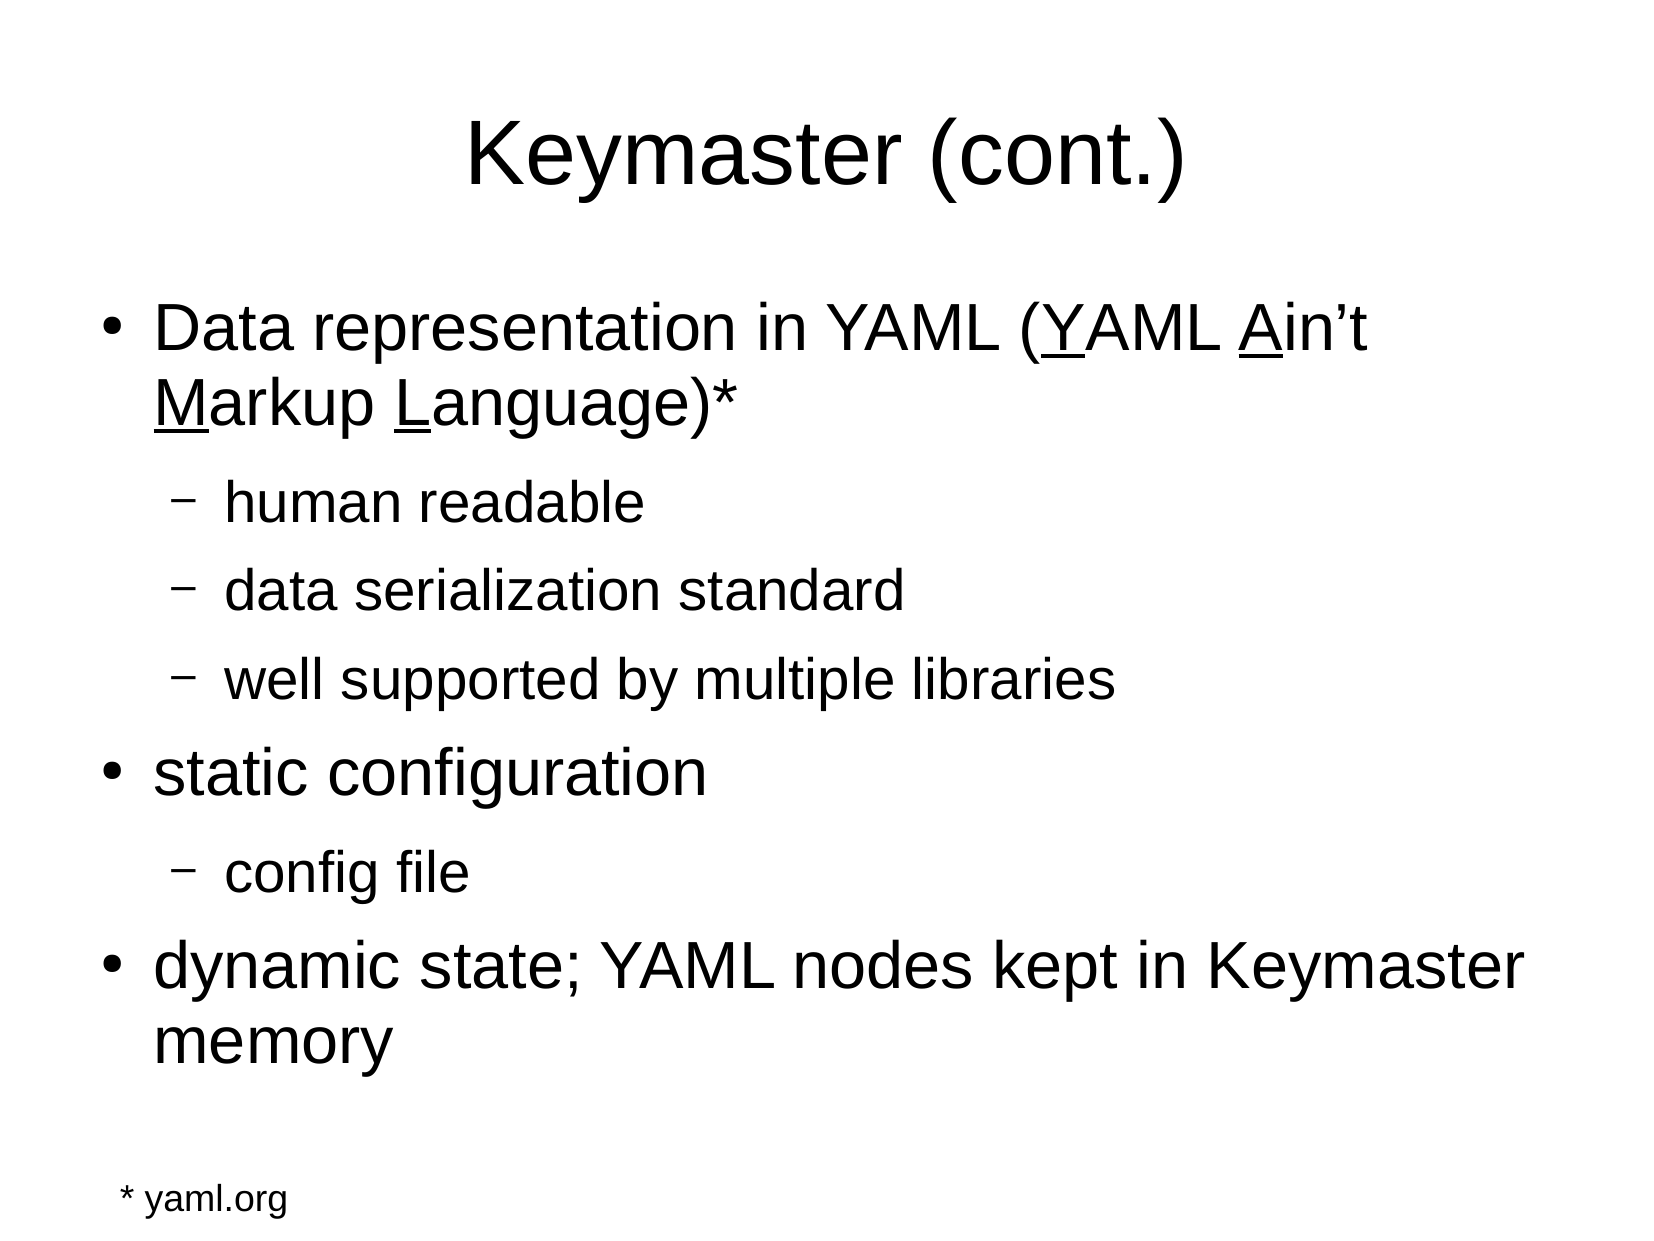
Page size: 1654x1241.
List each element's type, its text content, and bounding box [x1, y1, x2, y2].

text_box * yaml.org [105, 1170, 304, 1227]
title Keymaster (cont.) [82, 49, 1571, 257]
list Data representation in YAML (YAML Ain’t Markup Language)* human readable data serialization standard well supported by multiple libraries static configuration config file dynamic state; YAML nodes kept in Keymaster memory [82, 290, 1571, 1096]
